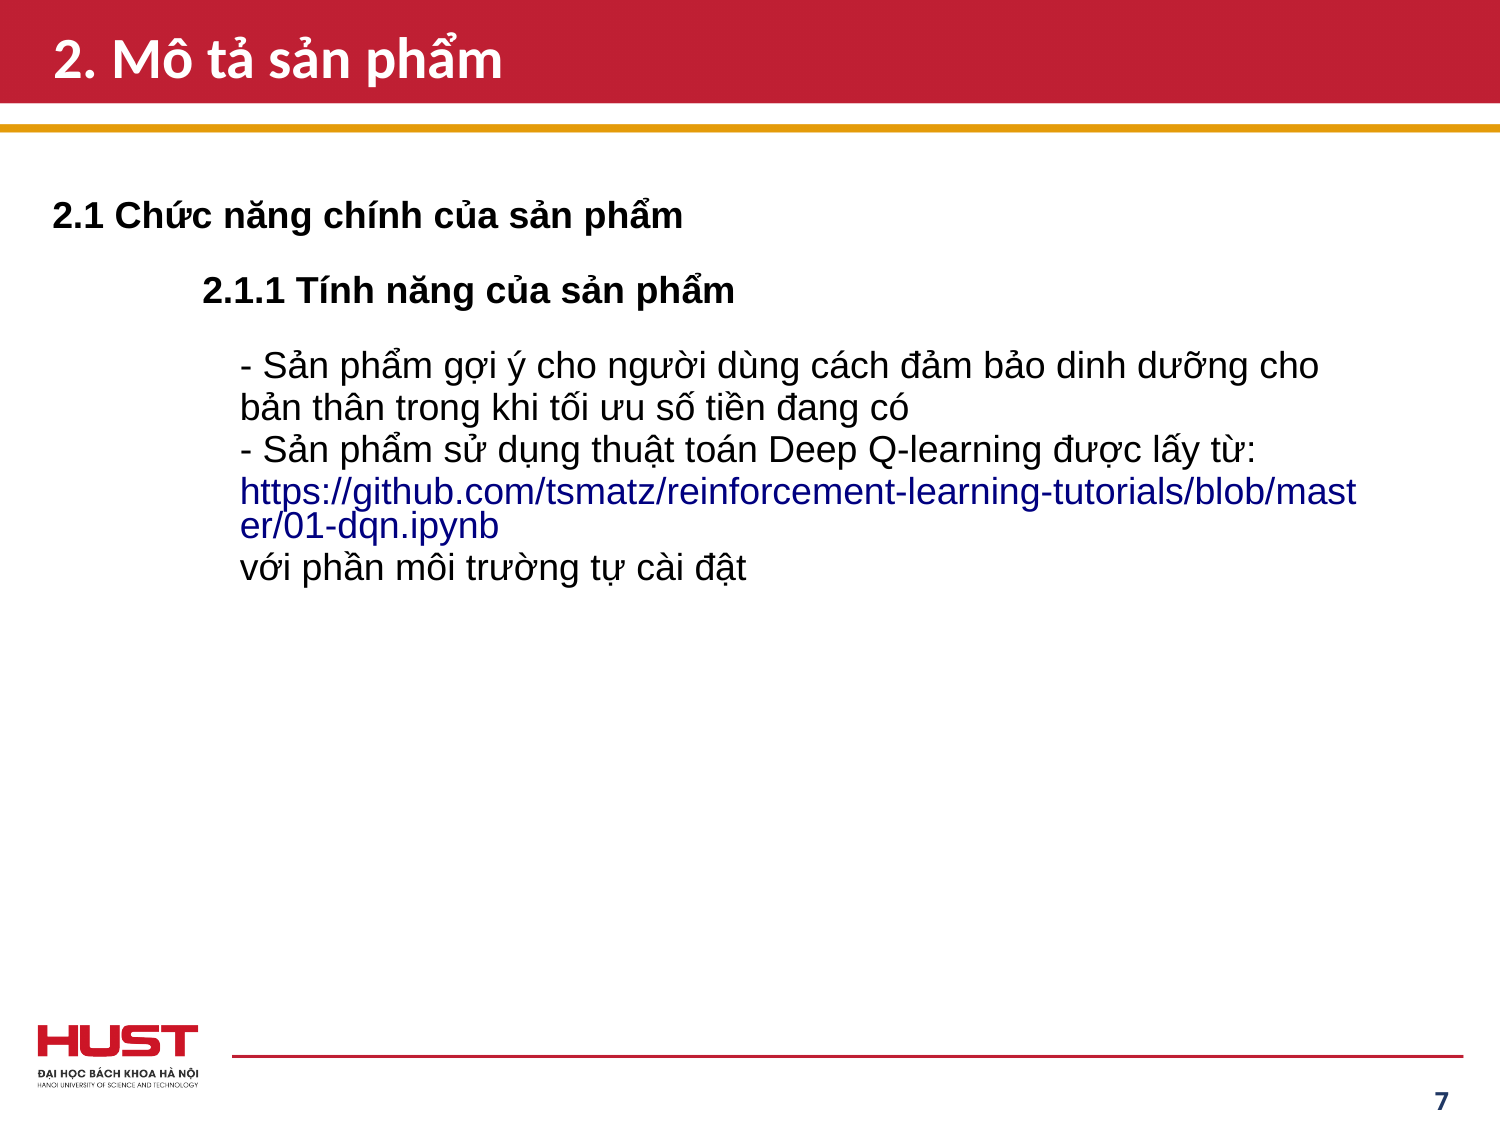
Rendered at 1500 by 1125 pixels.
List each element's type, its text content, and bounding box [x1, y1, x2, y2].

title 2. Mô tả sản phẩm [38, 12, 1462, 87]
text_box 2.1.1 Tính năng của sản phẩm [37, 262, 1463, 338]
text_box - Sản phẩm gợi ý cho người dùng cách đảm bảo dinh dưỡng cho bản thân trong khi tối ưu số tiền đang có - Sản phẩm sử dụng thuật toán Deep Q-learning được lấy từ: https://github.com/tsmatz/reinforcement-learning-tutorials/blob/master/01-dqn.ipynbvới phần môi trường tự cài đật [225, 337, 1388, 901]
picture [0, 0, 1500, 1125]
text_box 2.1 Chức năng chính của sản phẩm [37, 187, 1463, 262]
